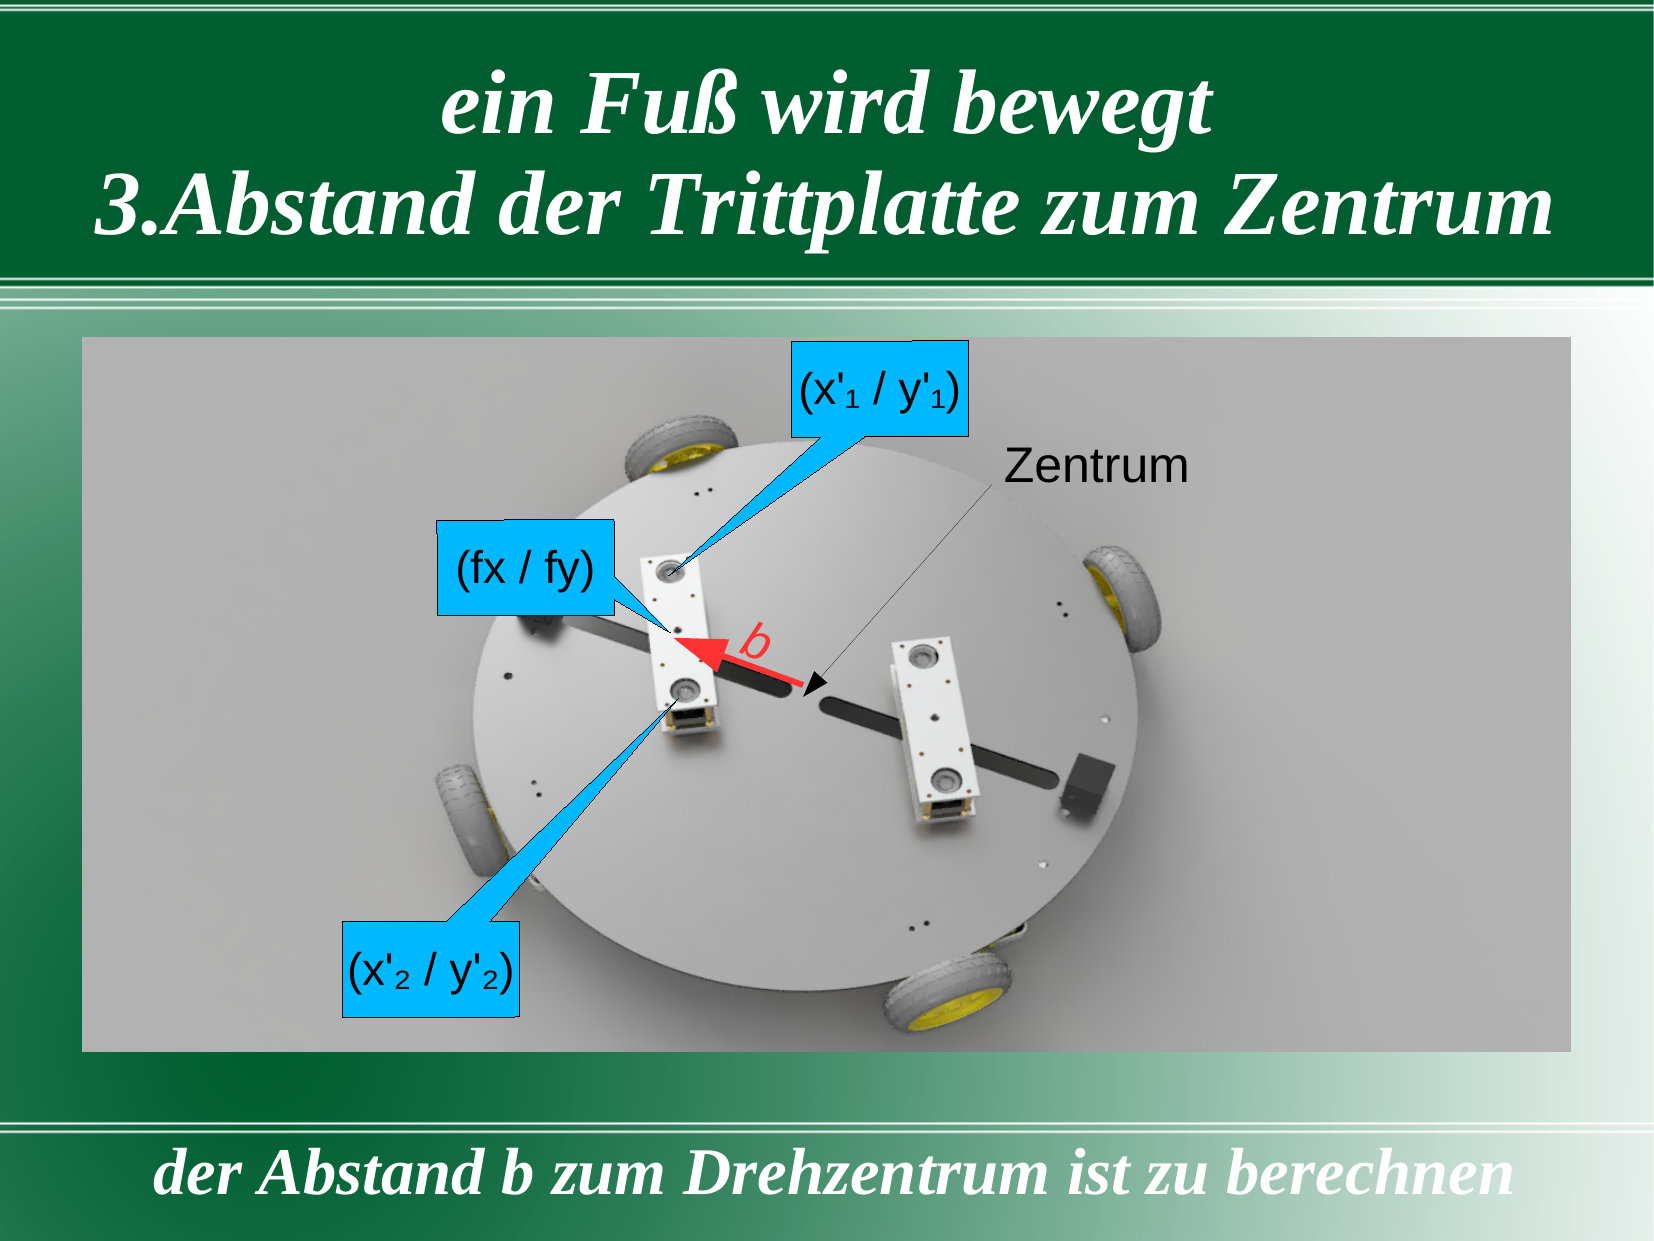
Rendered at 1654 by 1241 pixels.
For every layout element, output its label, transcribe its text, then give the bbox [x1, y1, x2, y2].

text_box (x'₂ / y'₂) [342, 698, 679, 1018]
text_box b [734, 610, 782, 673]
picture [0, 0, 1654, 1241]
title der Abstand b zum Drehzentrum ist zu berechnen [11, 1068, 1642, 1241]
text_box (fx / fy) [436, 519, 671, 633]
text_box Zentrum [1003, 437, 1294, 493]
text_box (x'₁ / y'₁) [668, 340, 969, 576]
title ein Fuß wird bewegt 3.Abstand der Trittplatte zum Zentrum [82, 49, 1571, 257]
